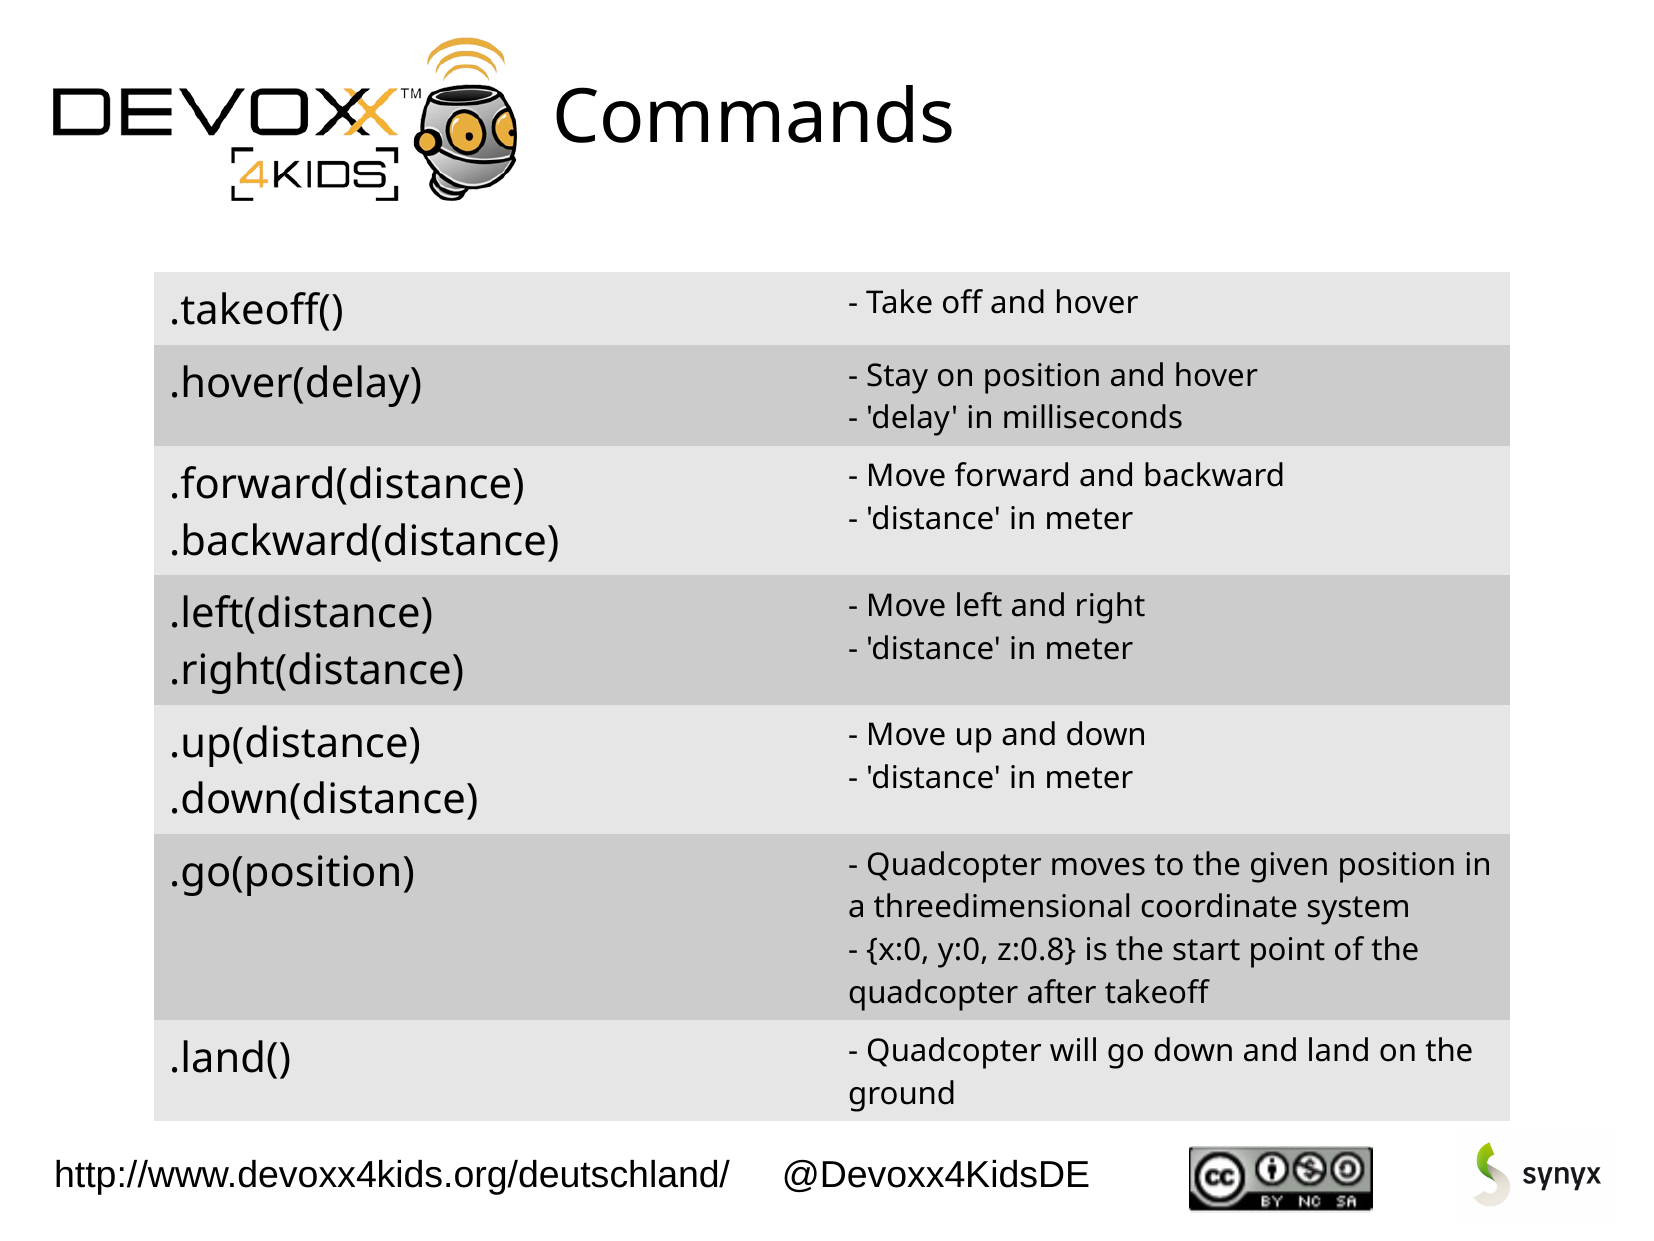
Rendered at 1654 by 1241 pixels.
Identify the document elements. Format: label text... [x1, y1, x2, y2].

title Commands [537, 60, 1595, 302]
table_cell .go(position) [154, 834, 833, 1020]
table_header .takeoff() [154, 272, 833, 345]
table_cell .left(distance) .right(distance) [154, 575, 833, 705]
table_cell - Stay on position and hover - 'delay' in milliseconds [833, 345, 1510, 446]
table_cell .up(distance) .down(distance) [154, 705, 833, 834]
table_cell - Move forward and backward - 'distance' in meter [833, 446, 1510, 575]
table_cell - Quadcopter moves to the given position in a threedimensional coordinate system - {x:0, y:0, z:0.8} is the start point of the quadcopter after takeoff [833, 834, 1510, 1020]
picture [1455, 1128, 1616, 1223]
table_cell - Quadcopter will go down and land on the ground [833, 1020, 1510, 1121]
picture [1189, 1146, 1373, 1213]
table_cell .forward(distance) .backward(distance) [154, 446, 833, 575]
table_cell .hover(delay) [154, 345, 833, 446]
table_cell - Move left and right - 'distance' in meter [833, 575, 1510, 705]
table_header - Take off and hover [833, 272, 1510, 345]
table_cell - Move up and down - 'distance' in meter [833, 705, 1510, 834]
table_cell .land() [154, 1020, 833, 1121]
picture [53, 37, 517, 201]
